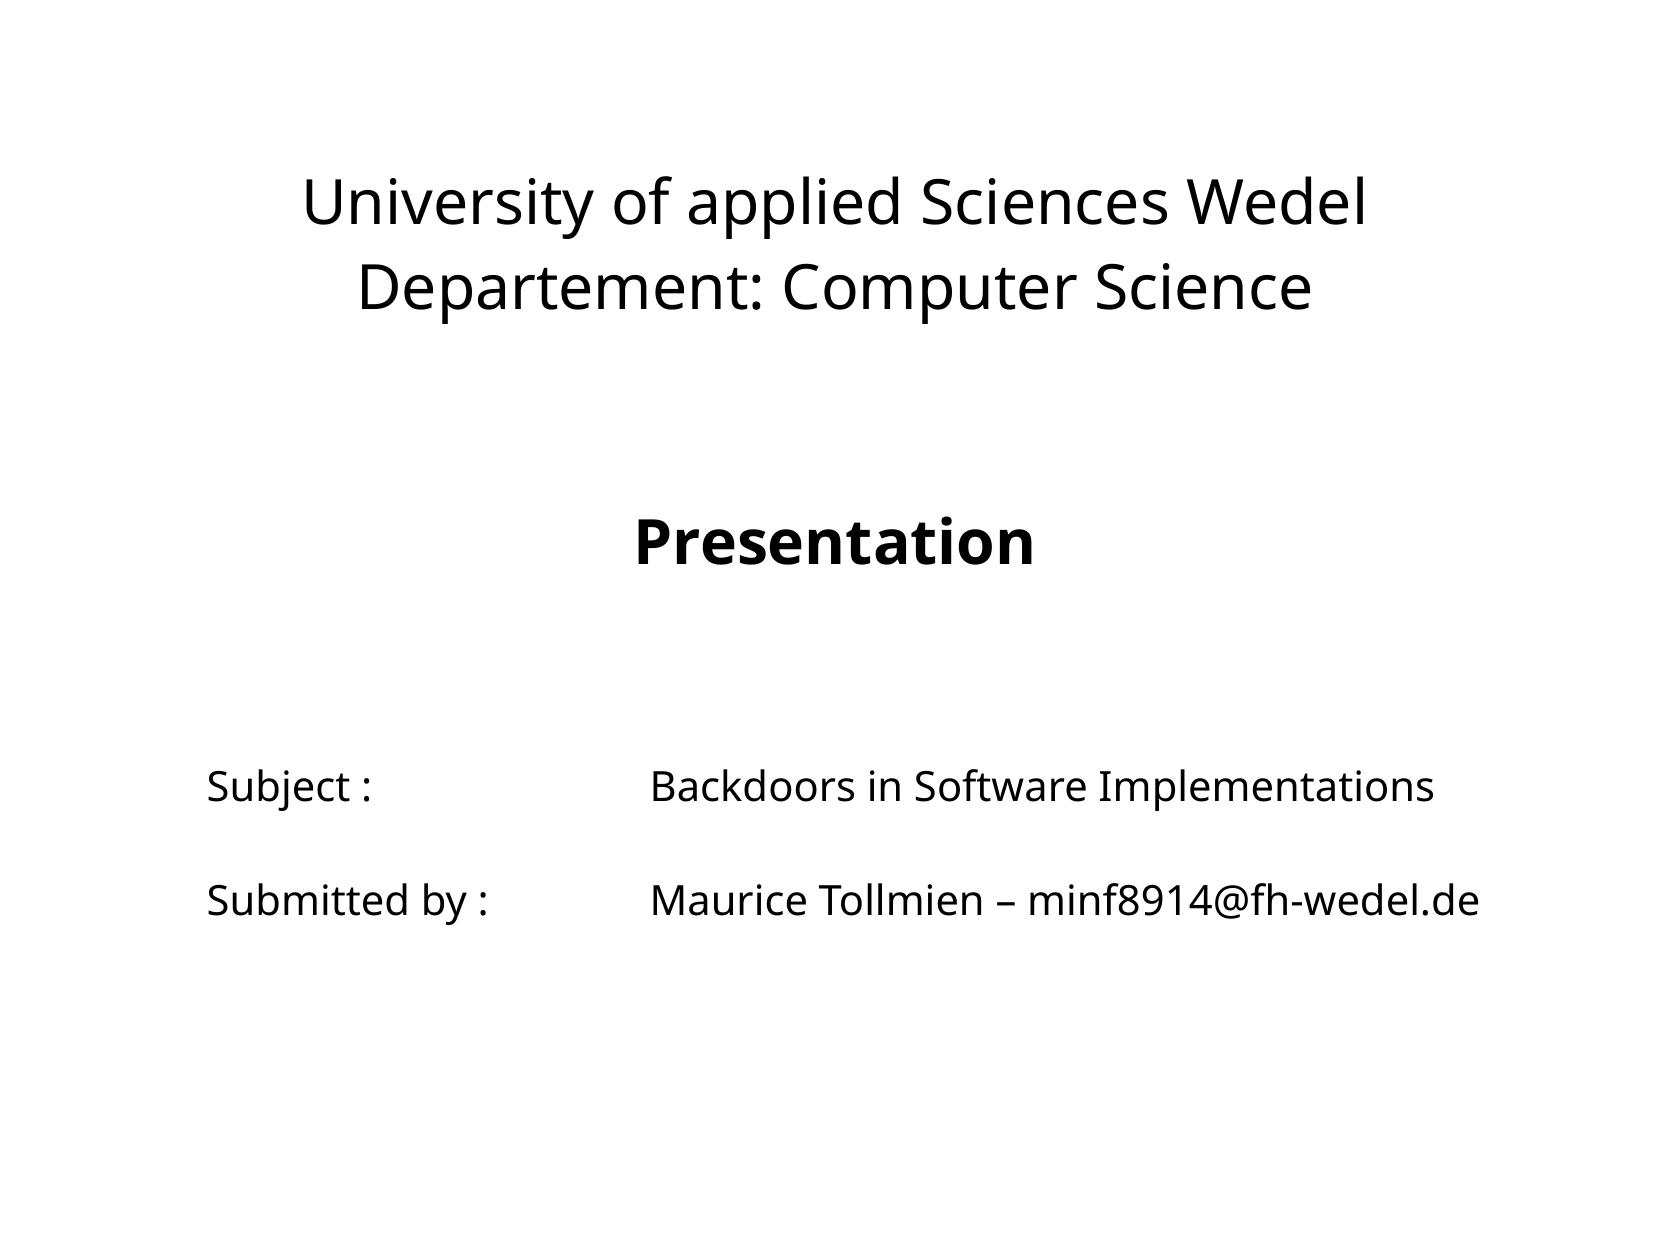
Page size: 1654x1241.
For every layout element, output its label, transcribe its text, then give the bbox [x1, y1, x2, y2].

subtitle Subject : Backdoors in Software Implementations Submitted by : Maurice Tollmien – minf8914@fh-wedel.de [206, 297, 1571, 1102]
title University of applied Sciences Wedel Departement: Computer Science Presentation [91, 150, 1580, 761]
